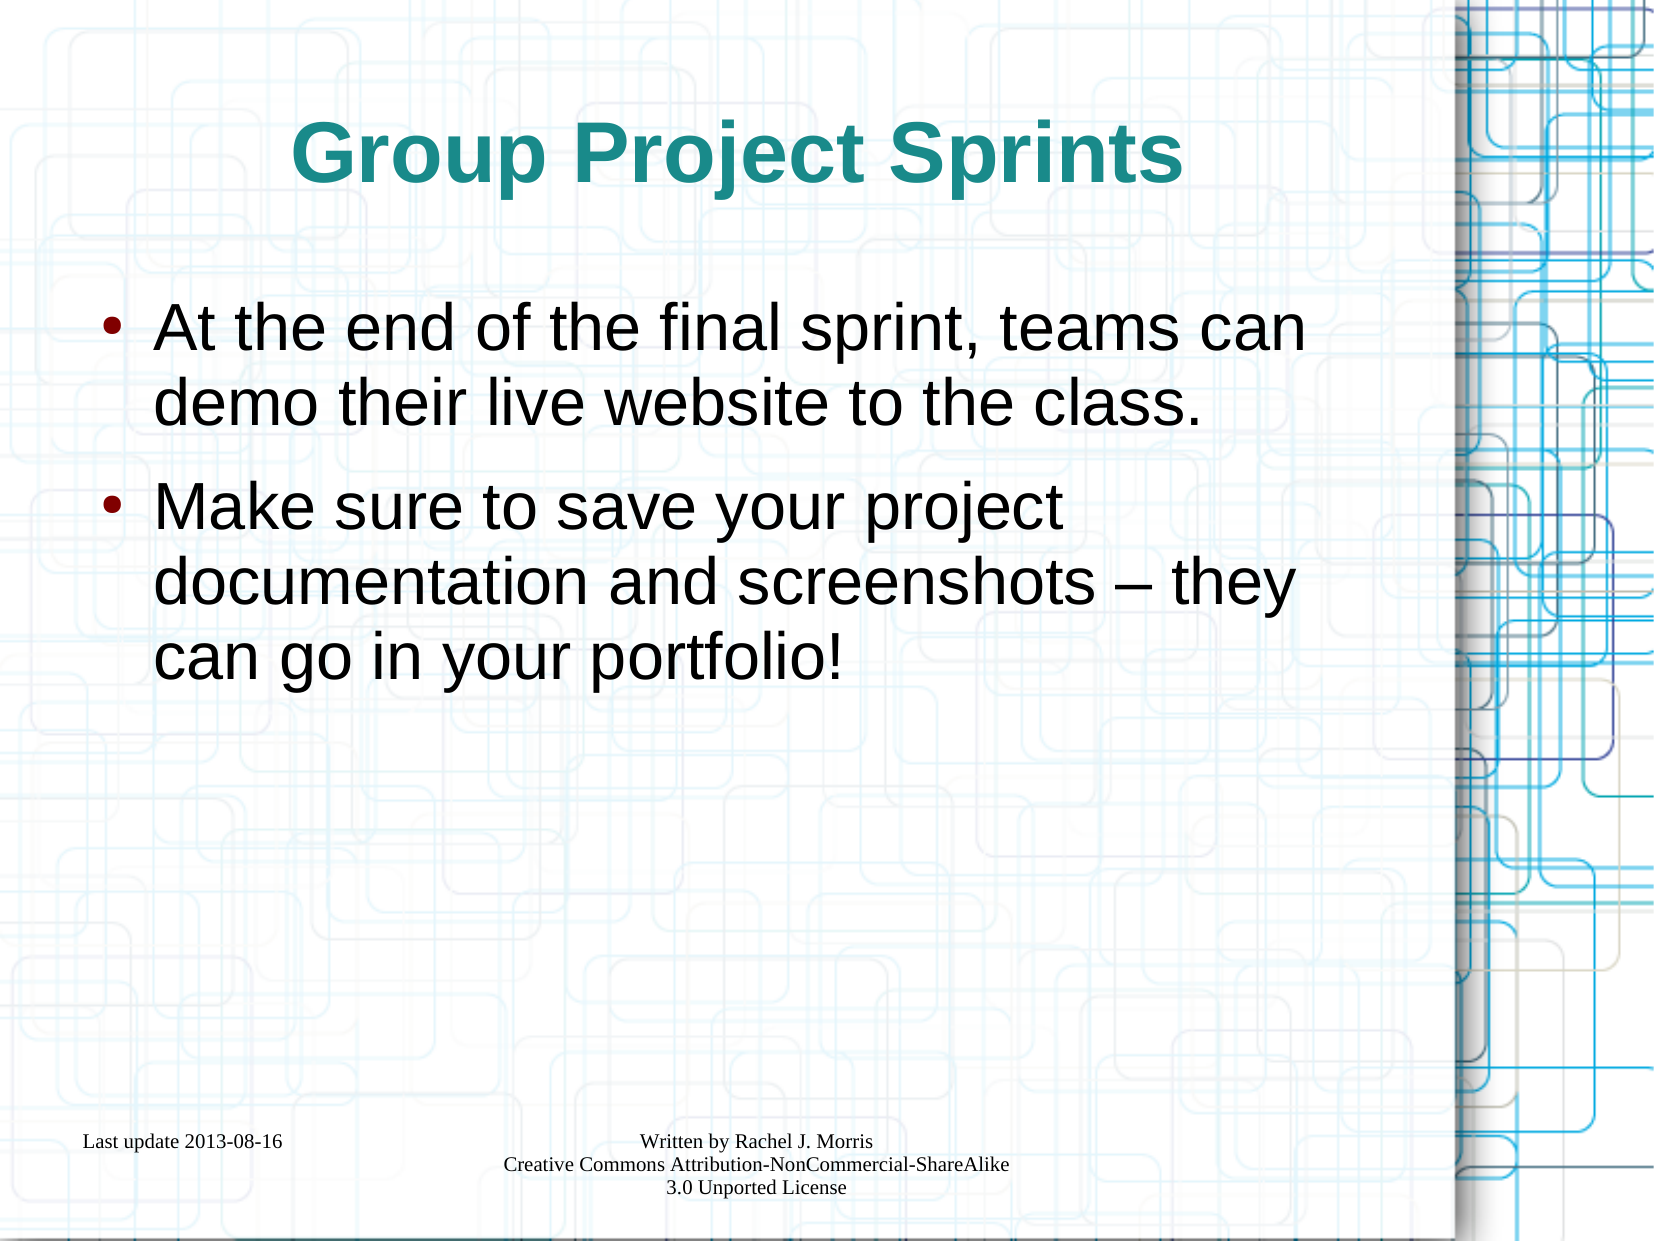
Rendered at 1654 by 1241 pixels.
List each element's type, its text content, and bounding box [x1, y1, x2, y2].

picture [0, 0, 1654, 1241]
list At the end of the final sprint, teams can demo their live website to the class. Make sure to save your project documentation and screenshots – they can go in your portfolio! [82, 290, 1418, 1010]
title Group Project Sprints [59, 49, 1418, 257]
